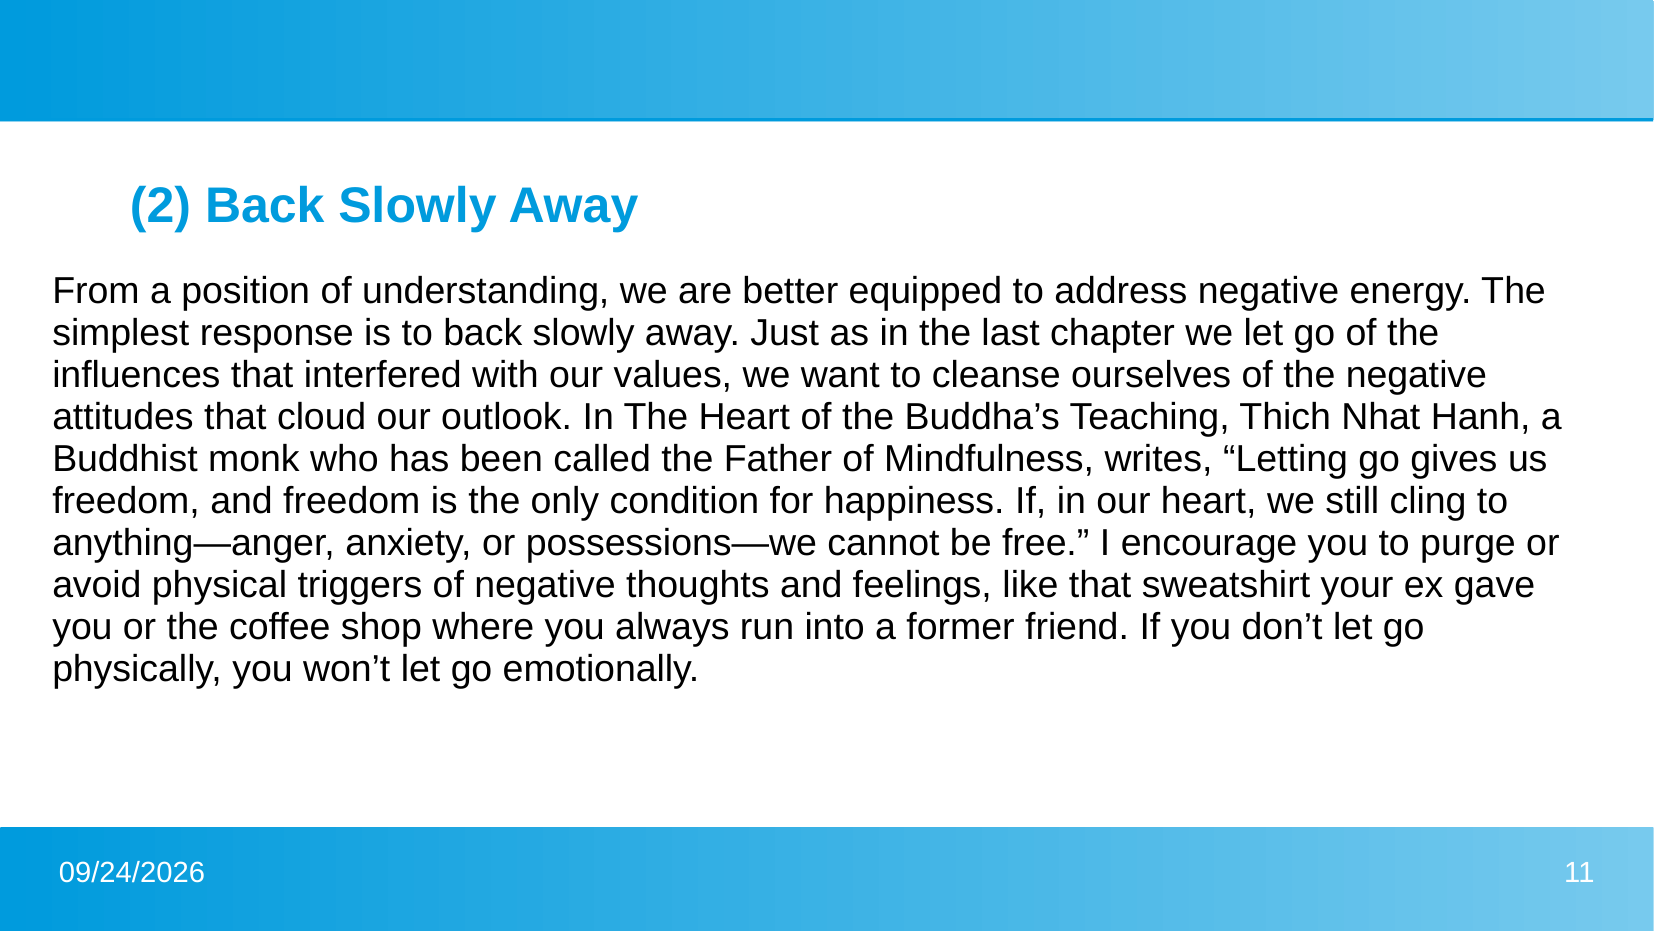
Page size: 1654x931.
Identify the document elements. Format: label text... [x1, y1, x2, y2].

text_box From a position of understanding, we are better equipped to address negative energy. The simplest response is to back slowly away. Just as in the last chapter we let go of the influences that interfered with our values, we want to cleanse ourselves of the negative attitudes that cloud our outlook. In The Heart of the Buddha’s Teaching, Thich Nhat Hanh, a Buddhist monk who has been called the Father of Mindfulness, writes, “Letting go gives us freedom, and freedom is the only condition for happiness. If, in our heart, we still cling to anything—anger, anxiety, or possessions—we cannot be free.” I encourage you to purge or avoid physical triggers of negative thoughts and feelings, like that sweatshirt your ex gave you or the coffee shop where you always run into a former friend. If you don’t let go physically, you won’t let go emotionally. [37, 262, 1613, 788]
list (2) Back Slowly Away [59, 177, 1595, 262]
